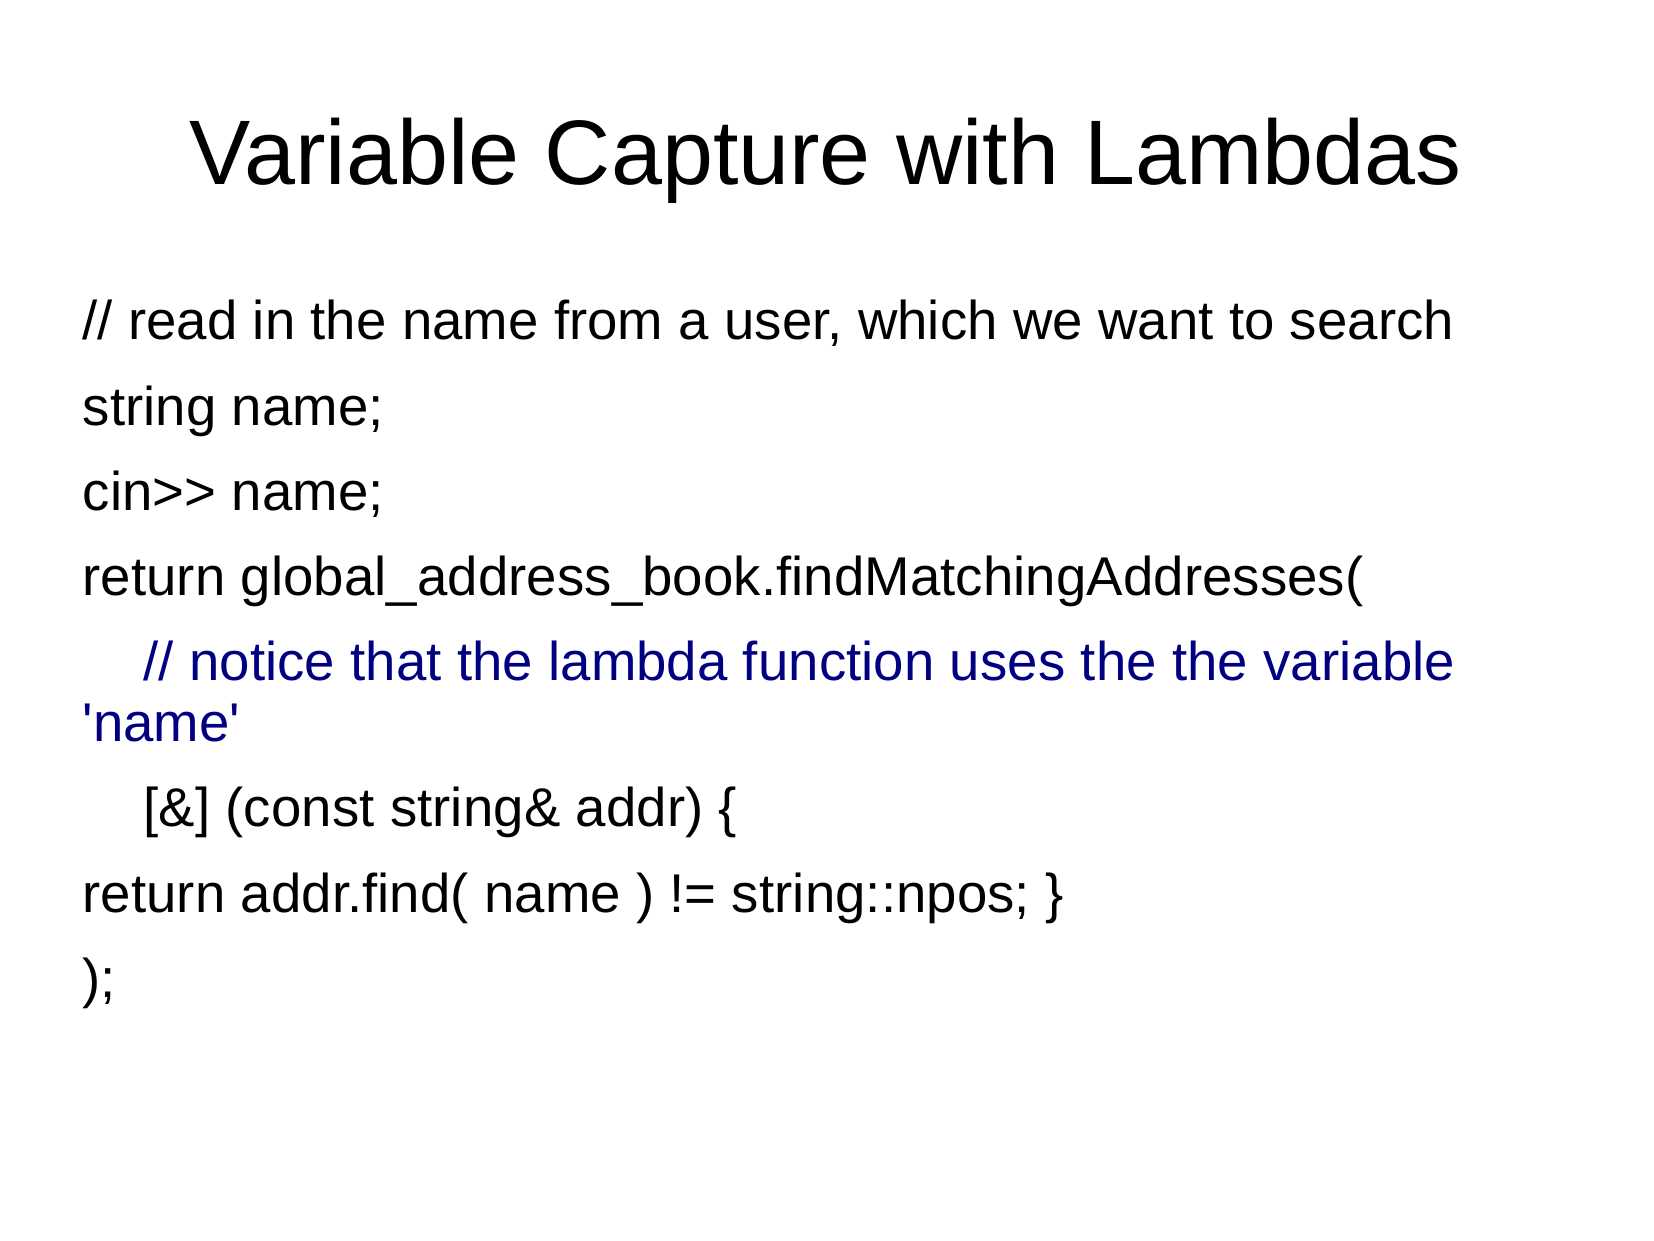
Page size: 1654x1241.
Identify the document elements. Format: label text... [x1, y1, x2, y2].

list // read in the name from a user, which we want to search string name; cin>> name; return global_address_book.findMatchingAddresses( // notice that the lambda function uses the the variable 'name' [&] (const string& addr) { return addr.find( name ) != string::npos; } ); [82, 290, 1571, 1010]
title Variable Capture with Lambdas [82, 49, 1571, 257]
